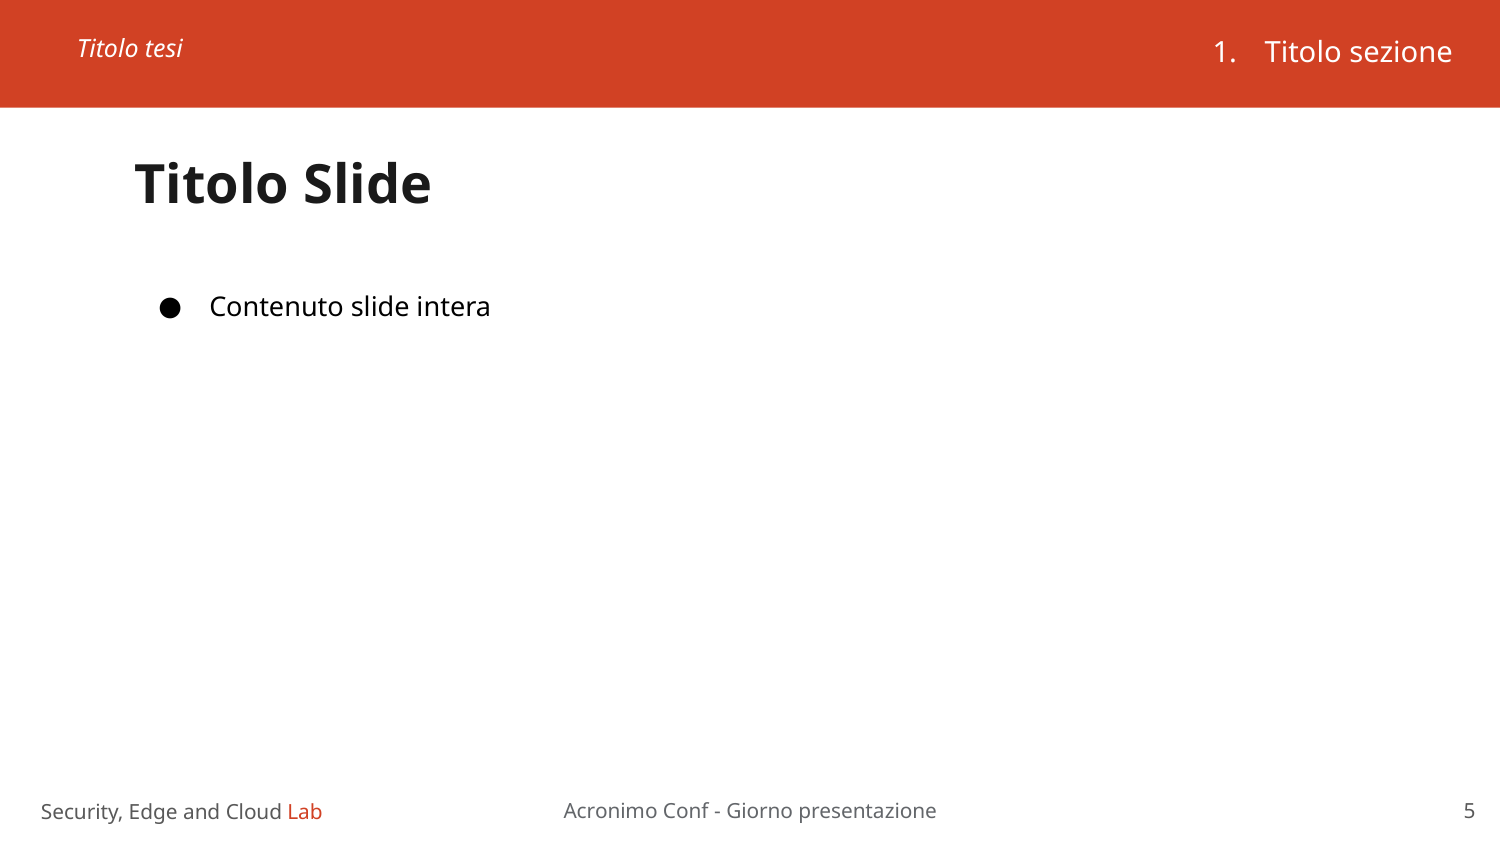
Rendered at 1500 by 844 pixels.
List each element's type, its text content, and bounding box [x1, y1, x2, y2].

slide_number <number> [1400, 779, 1491, 844]
list Contenuto slide intera [119, 269, 739, 640]
text_box Titolo tesi [61, 17, 836, 83]
text_box Titolo sezione [899, 17, 1468, 83]
title Titolo Slide [119, 133, 1381, 222]
